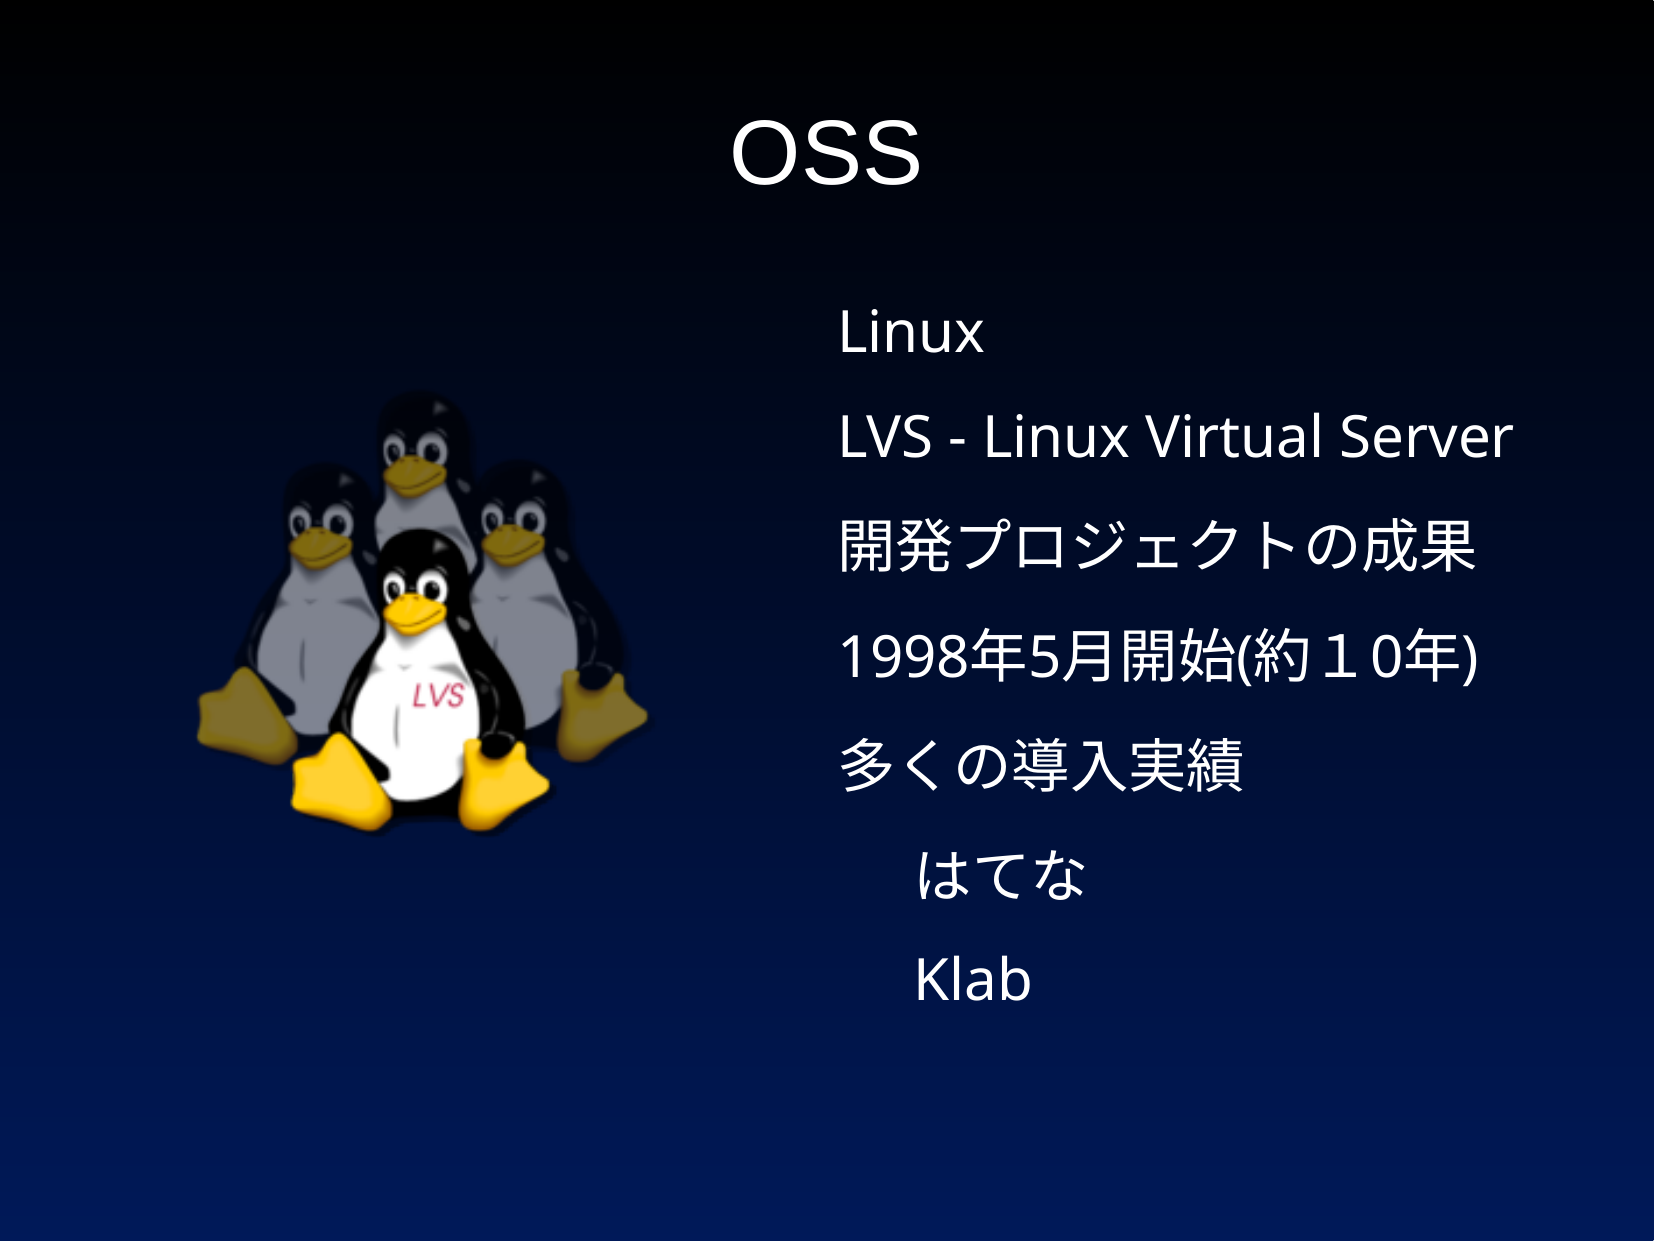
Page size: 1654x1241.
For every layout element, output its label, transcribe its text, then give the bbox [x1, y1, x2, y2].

title OSS [82, 49, 1571, 257]
picture [191, 383, 657, 849]
list Linux LVS - Linux Virtual Server 開発プロジェクトの成果 1998年5月開始(約１0年) 多くの導入実績 はてな Klab [819, 290, 1571, 1141]
